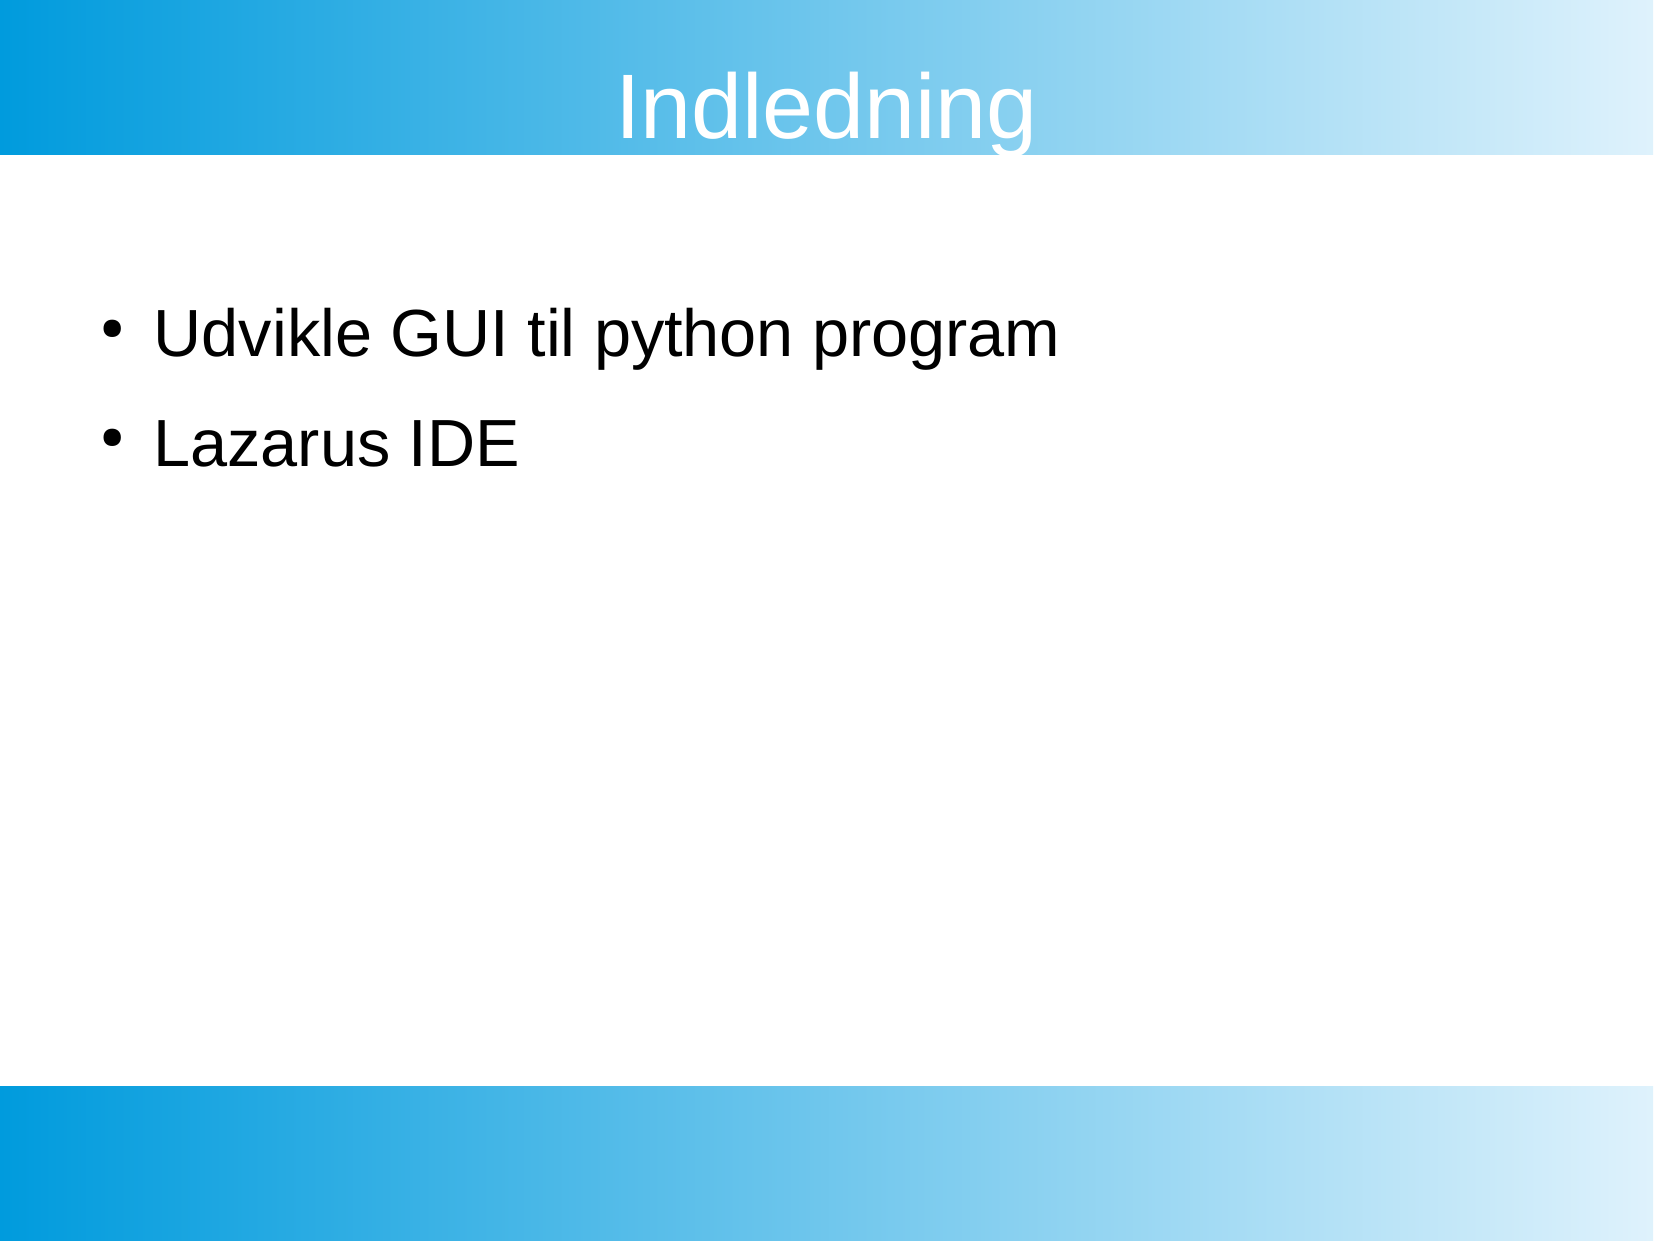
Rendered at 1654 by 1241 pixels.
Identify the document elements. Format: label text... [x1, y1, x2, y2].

title Indledning [82, 46, 1571, 158]
list Udvikle GUI til python program Lazarus IDE [82, 290, 1571, 1010]
